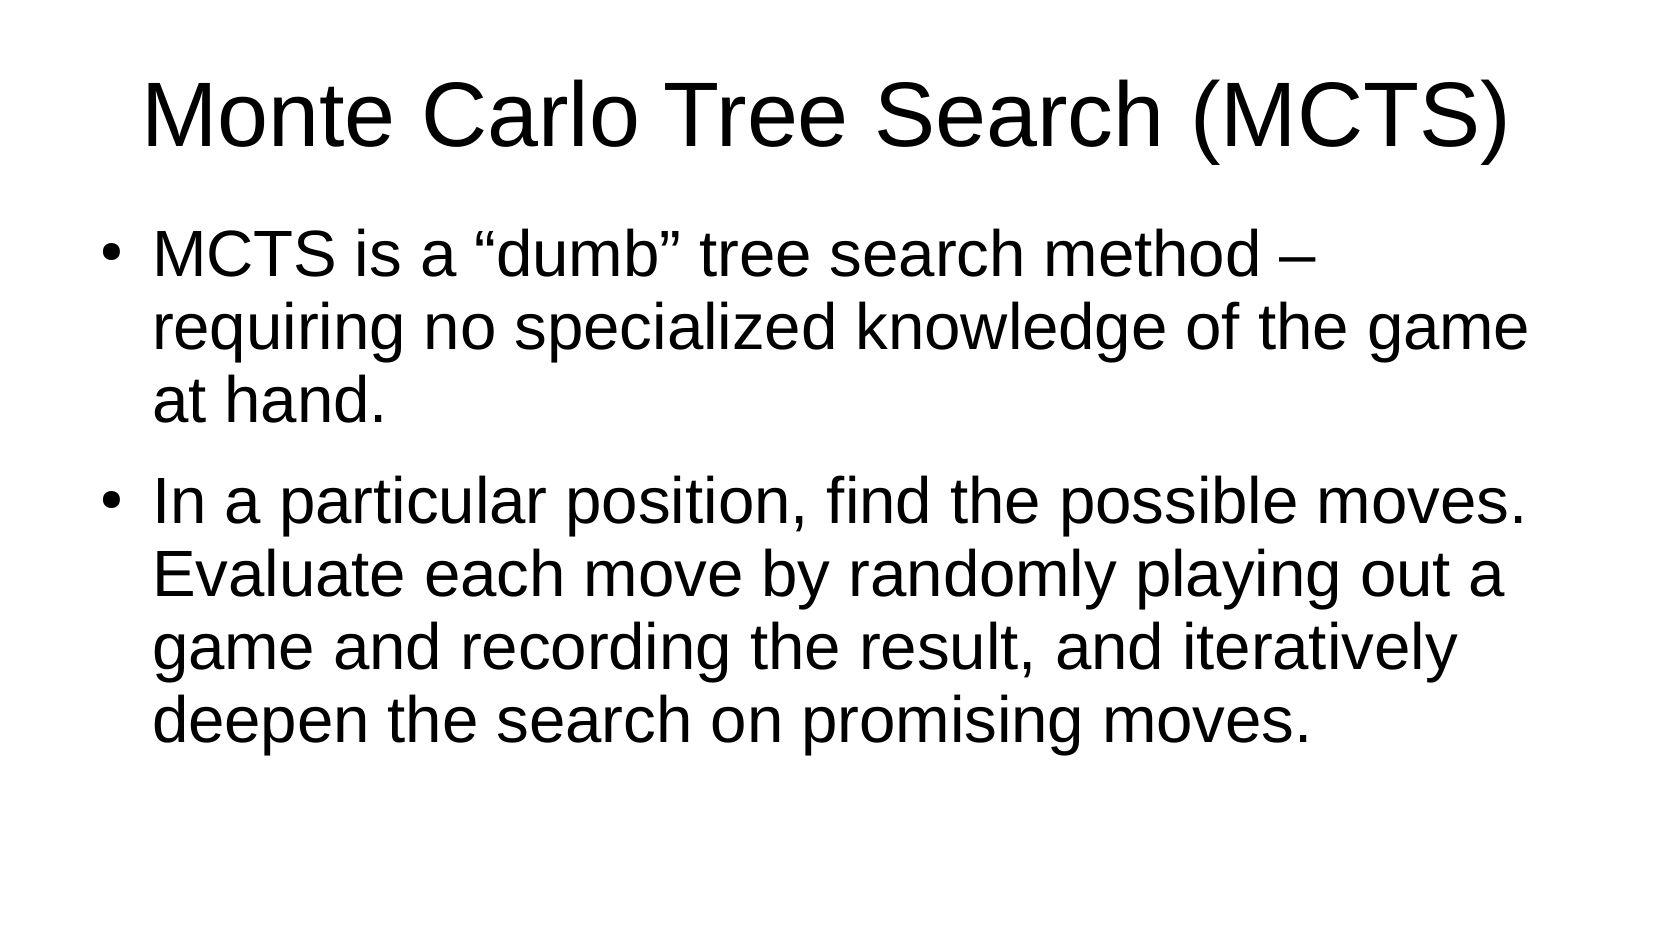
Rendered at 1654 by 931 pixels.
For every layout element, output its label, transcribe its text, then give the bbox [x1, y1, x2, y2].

list MCTS is a “dumb” tree search method – requiring no specialized knowledge of the game at hand. In a particular position, find the possible moves. Evaluate each move by randomly playing out a game and recording the result, and iteratively deepen the search on promising moves. [82, 217, 1571, 758]
title Monte Carlo Tree Search (MCTS) [82, 37, 1571, 193]
